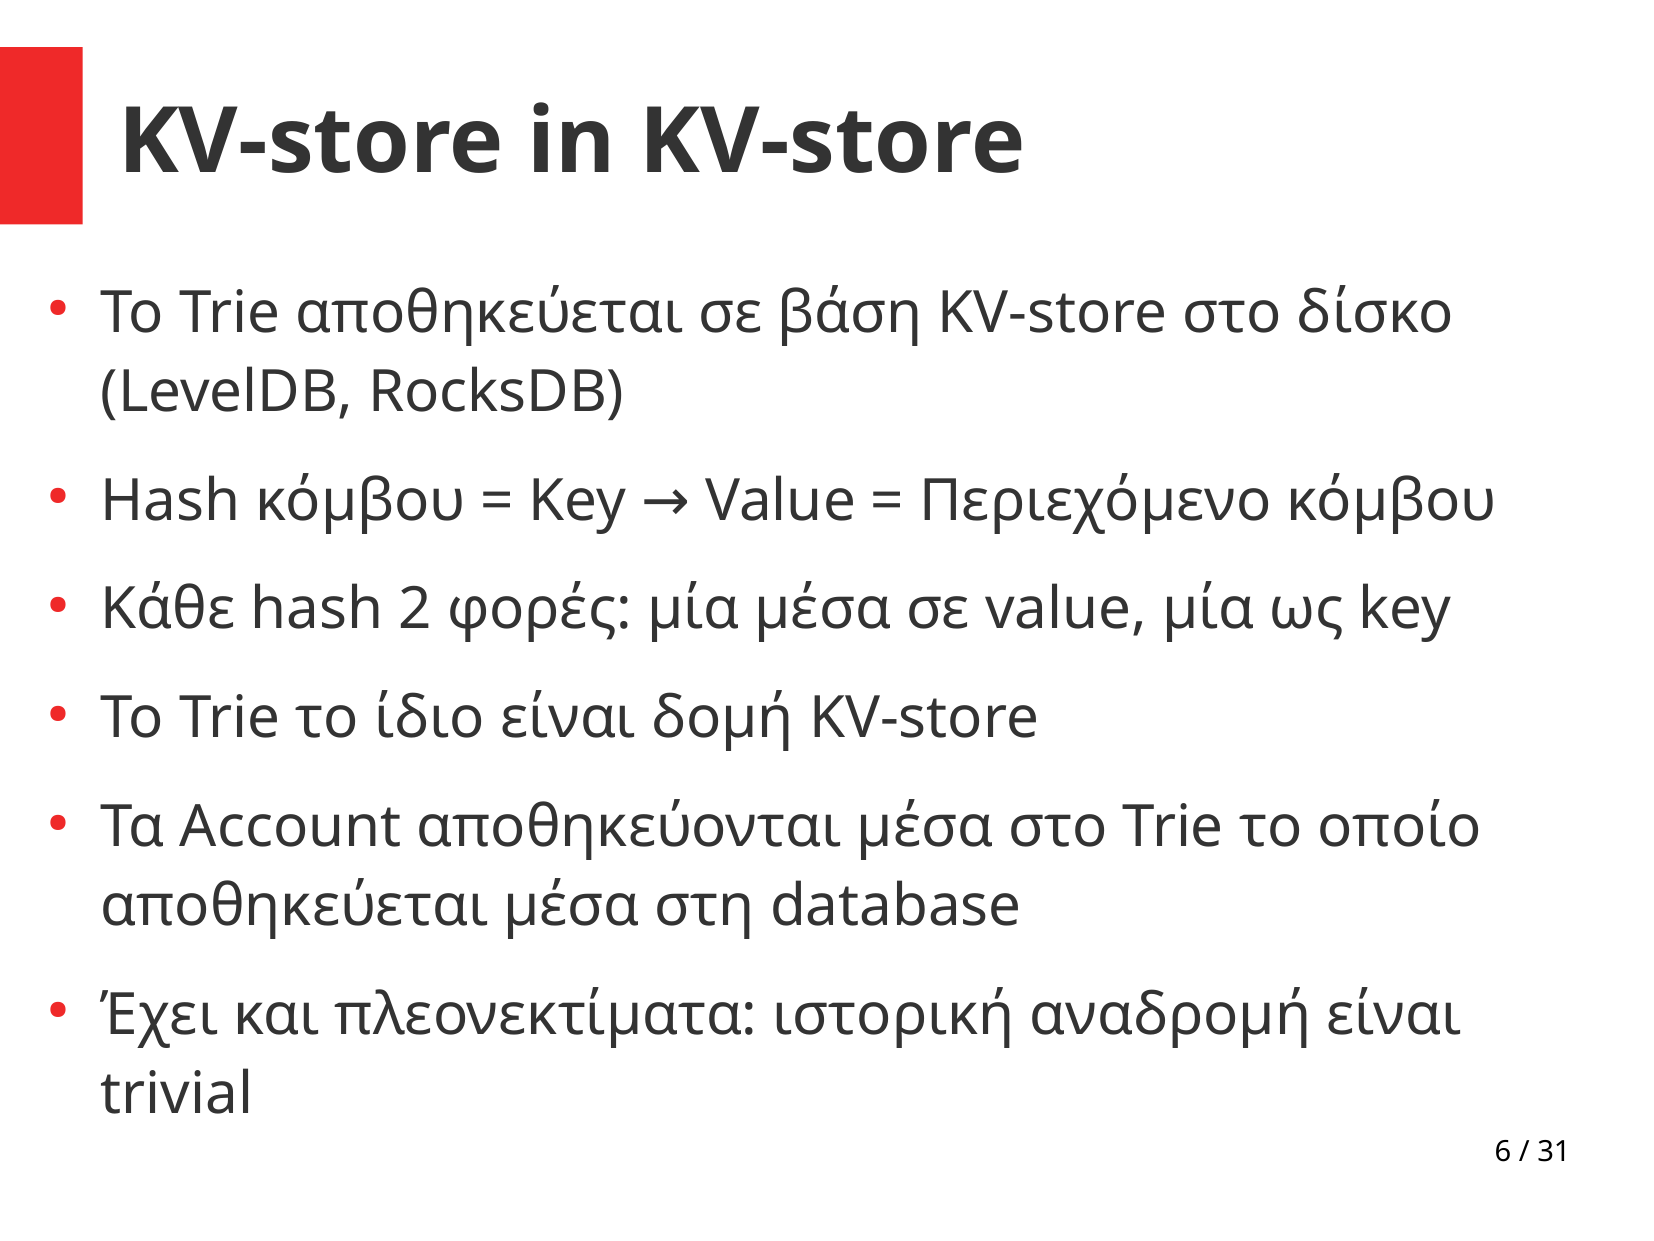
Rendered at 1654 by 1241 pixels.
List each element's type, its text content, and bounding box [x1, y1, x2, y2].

list Το Trie αποθηκεύεται σε βάση KV-store στο δίσκο (LevelDB, RocksDB) Hash κόμβου = Key → Value = Περιεχόμενο κόμβου Κάθε hash 2 φορές: μία μέσα σε value, μία ως key Το Trie το ίδιο είναι δομή KV-store Τα Account αποθηκεύονται μέσα στο Trie το οποίο αποθηκεύεται μέσα στη database Έχει και πλεονεκτίματα: ιστορική αναδρομή είναι trivial [30, 270, 1621, 1096]
title KV-store in KV-store [118, 33, 1571, 241]
